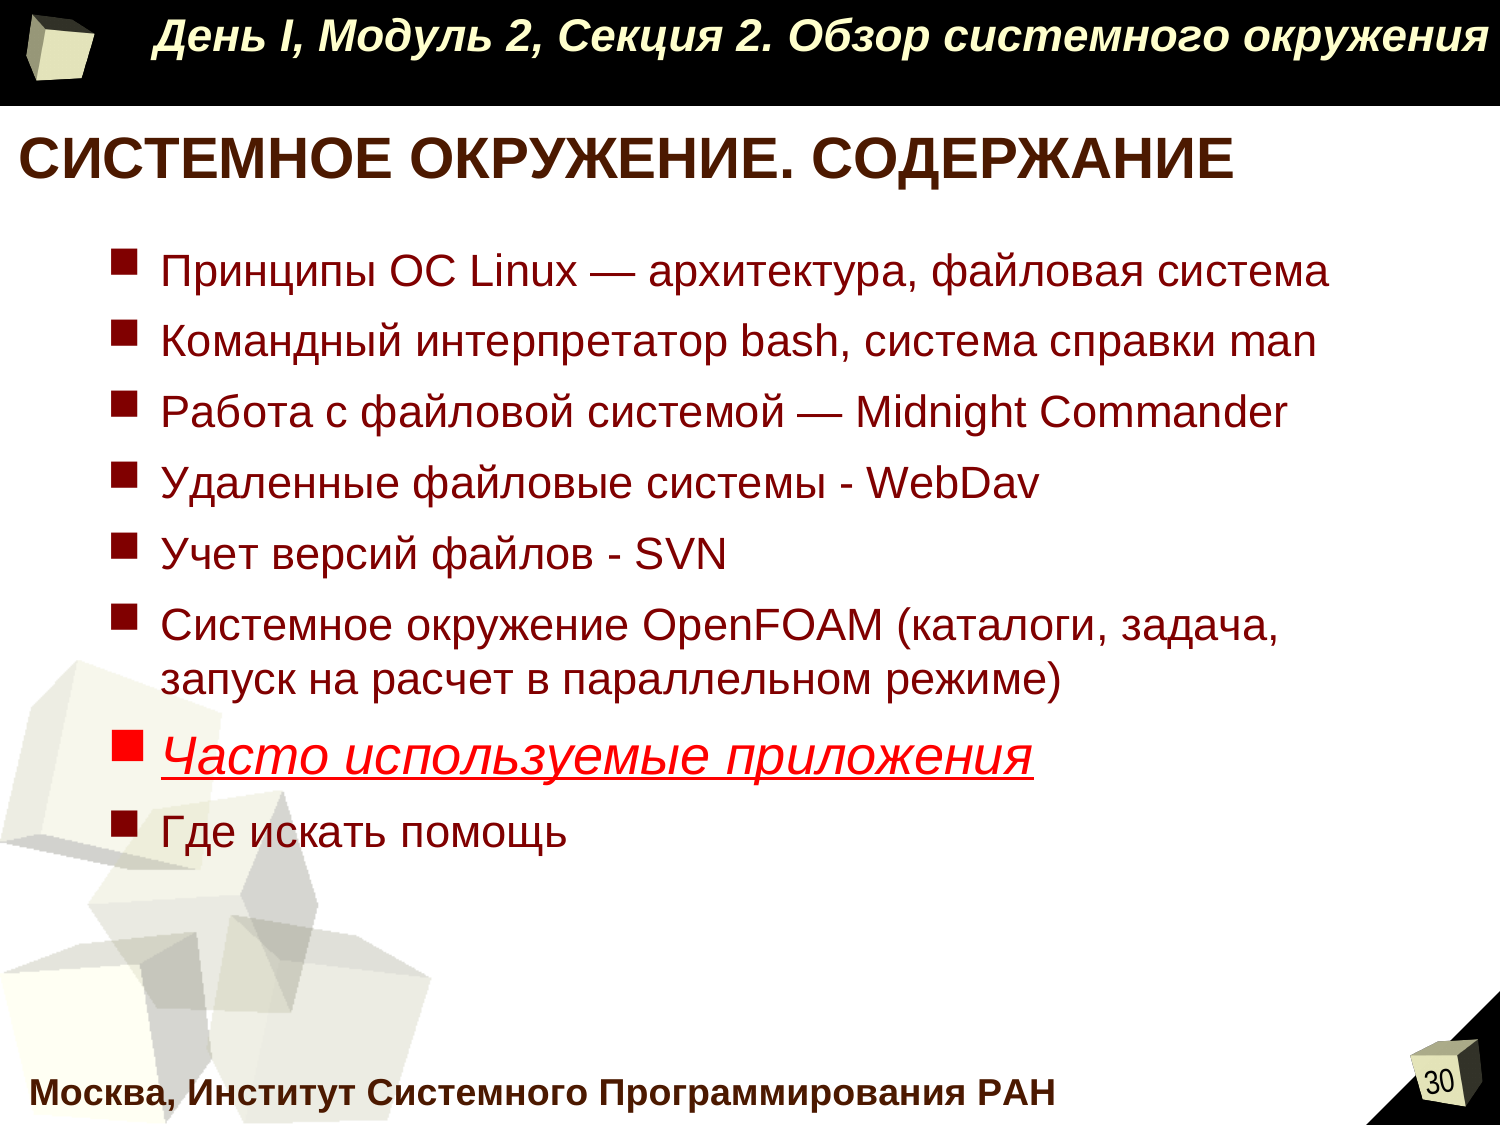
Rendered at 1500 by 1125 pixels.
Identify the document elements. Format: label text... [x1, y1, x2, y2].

picture [0, 659, 433, 1125]
picture [423, 1088, 433, 1102]
text_box СИСТЕМНОЕ ОКРУЖЕНИЕ. СОДЕРЖАНИЕ [4, 112, 1500, 198]
list Принципы ОС Linux — архитектура, файловая система Командный интерпретатор bash, система справки man Работа с файловой системой — Midnight Commander Удаленные файловые системы - WebDav Учет версий файлов - SVN Системное окружение OpenFOAM (каталоги, задача, запуск на расчет в параллельном режиме) Часто используемые приложения Где искать помощь [75, 233, 1426, 976]
